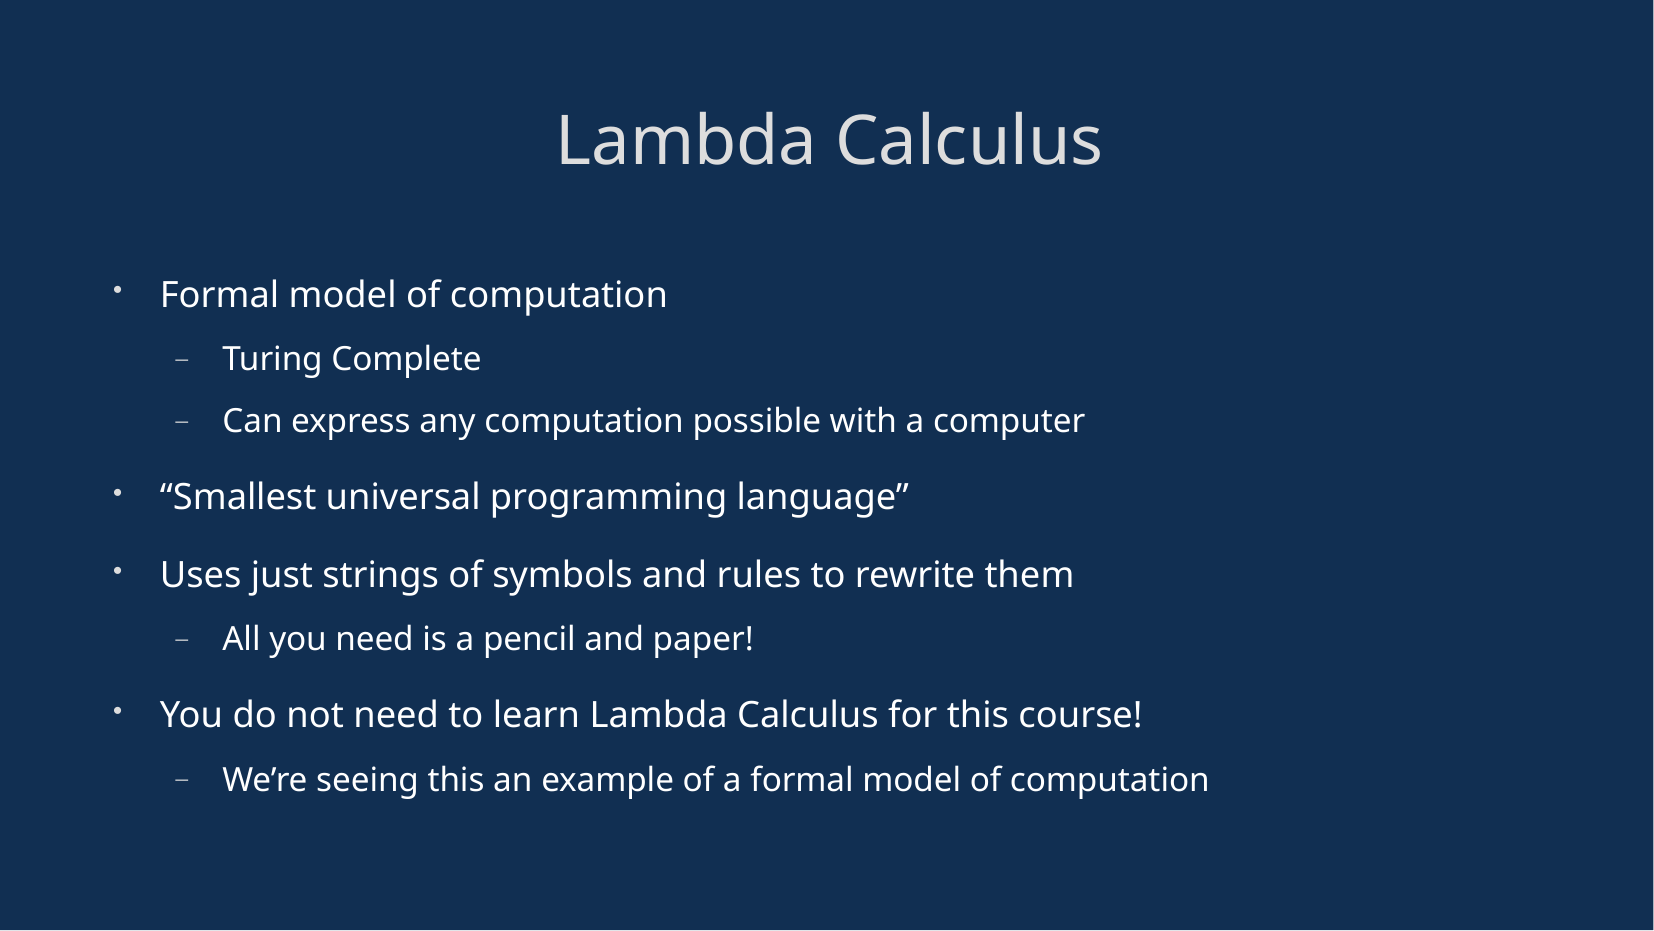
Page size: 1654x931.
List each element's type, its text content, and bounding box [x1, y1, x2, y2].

title Lambda Calculus [97, 56, 1563, 220]
list Formal model of computation Turing Complete Can express any computation possible with a computer “Smallest universal programming language” Uses just strings of symbols and rules to rewrite them All you need is a pencil and paper! You do not need to learn Lambda Calculus for this course! We’re seeing this an example of a formal model of computation [97, 268, 1563, 806]
